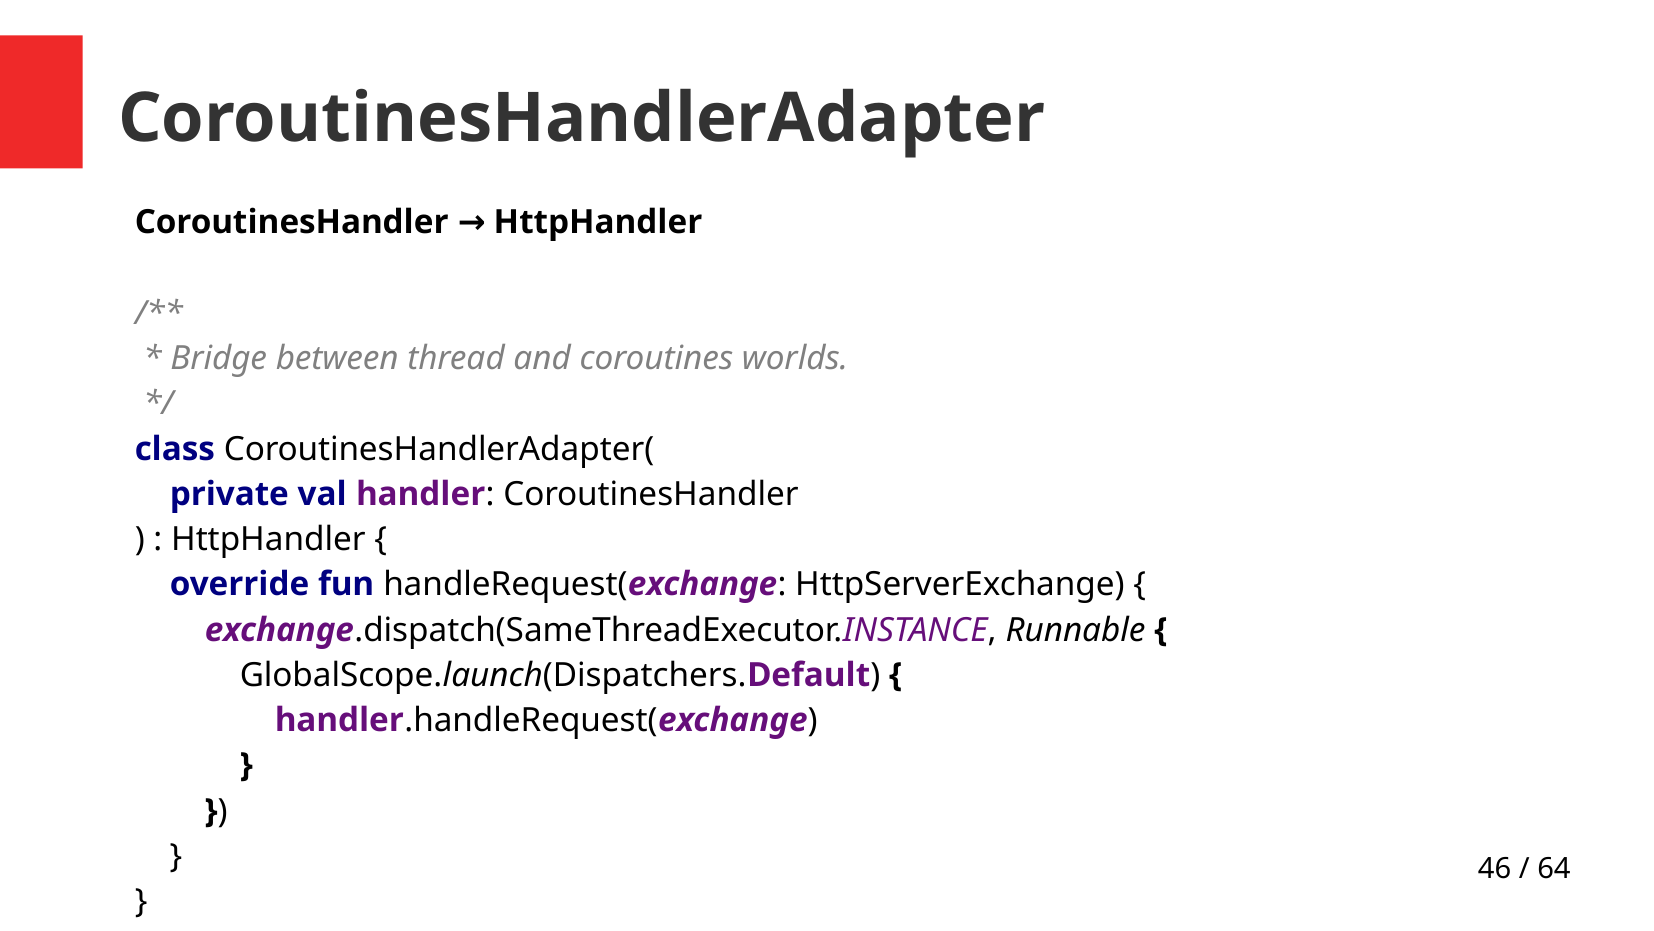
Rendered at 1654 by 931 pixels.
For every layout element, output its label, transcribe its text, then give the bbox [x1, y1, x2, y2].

text_box CoroutinesHandler → HttpHandler /** * Bridge between thread and coroutines worlds. */ class CoroutinesHandlerAdapter( private val handler: CoroutinesHandler ) : HttpHandler { override fun handleRequest(exchange: HttpServerExchange) { exchange.dispatch(SameThreadExecutor.INSTANCE, Runnable { GlobalScope.launch(Dispatchers.Default) { handler.handleRequest(exchange) } }) } } [120, 191, 1501, 871]
title CoroutinesHandlerAdapter [118, 37, 1571, 193]
